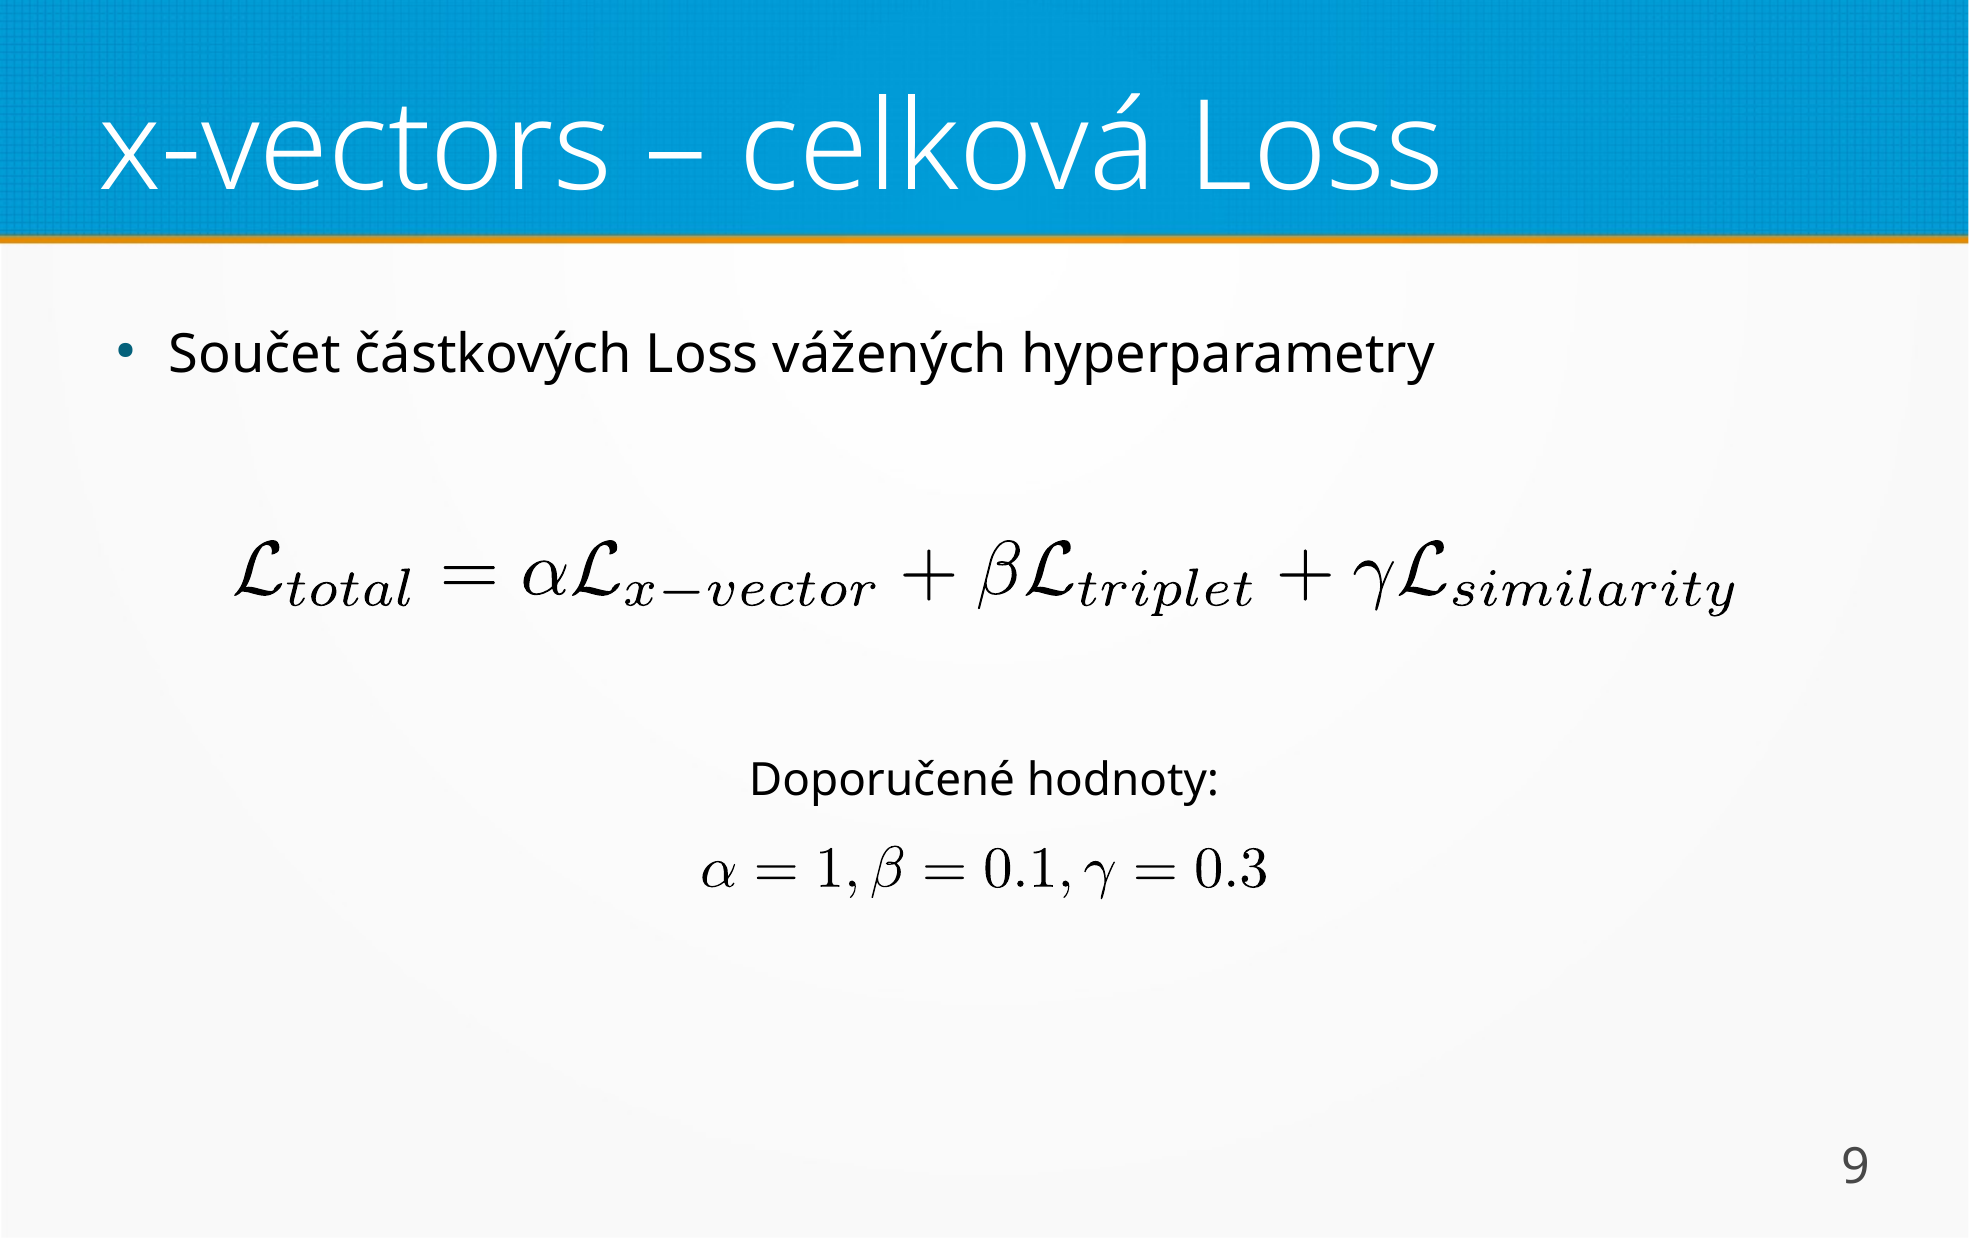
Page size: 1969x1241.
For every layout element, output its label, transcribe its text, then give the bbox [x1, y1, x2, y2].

text_box [1025, 540, 1074, 596]
text_box [1084, 860, 1116, 900]
text_box [1398, 540, 1447, 596]
text_box [770, 581, 794, 607]
text_box [1205, 581, 1230, 607]
text_box [1452, 581, 1475, 607]
text_box [571, 540, 620, 596]
title x-vectors – celková Loss [98, 19, 1870, 227]
text_box [1502, 581, 1552, 607]
text_box [1062, 880, 1070, 898]
text_box [663, 590, 700, 594]
text_box [1233, 572, 1252, 607]
text_box [820, 847, 840, 887]
text_box [1279, 549, 1331, 601]
text_box [985, 847, 1011, 889]
text_box [1241, 847, 1266, 889]
text_box [523, 560, 567, 596]
text_box [1150, 581, 1182, 616]
text_box [925, 876, 964, 880]
text_box [820, 581, 847, 607]
text_box [311, 581, 337, 607]
text_box [977, 540, 1021, 610]
text_box [443, 566, 495, 570]
text_box [625, 581, 655, 607]
text_box [1017, 880, 1024, 887]
text_box [903, 549, 955, 601]
text_box [340, 572, 359, 607]
picture [0, 233, 1969, 1241]
text_box [397, 568, 410, 607]
text_box [1661, 582, 1678, 607]
text_box [702, 860, 736, 888]
text_box [234, 540, 283, 596]
text_box [1631, 581, 1657, 607]
text_box [1033, 847, 1053, 887]
text_box [1135, 876, 1175, 880]
text_box [871, 845, 904, 898]
text_box [848, 880, 856, 898]
text_box [1131, 582, 1149, 607]
text_box [1185, 568, 1199, 607]
text_box [443, 581, 495, 585]
text_box [1682, 572, 1702, 607]
text_box [1556, 582, 1573, 607]
text_box [850, 581, 876, 607]
text_box [286, 572, 306, 607]
text_box [1078, 572, 1097, 607]
list Součet částkových Loss vážených hyperparametry [98, 314, 1860, 1080]
text_box [707, 581, 735, 607]
text_box [1598, 581, 1627, 607]
text_box [1579, 568, 1592, 607]
text_box [1353, 560, 1395, 611]
text_box [796, 572, 816, 607]
text_box [1706, 581, 1735, 617]
text_box [756, 876, 796, 880]
text_box [1228, 880, 1235, 887]
text_box Doporučené hodnoty: [676, 745, 1292, 811]
text_box [364, 581, 393, 607]
text_box [1196, 847, 1221, 889]
text_box [741, 581, 765, 607]
text_box [1480, 582, 1497, 607]
text_box [1101, 581, 1127, 607]
